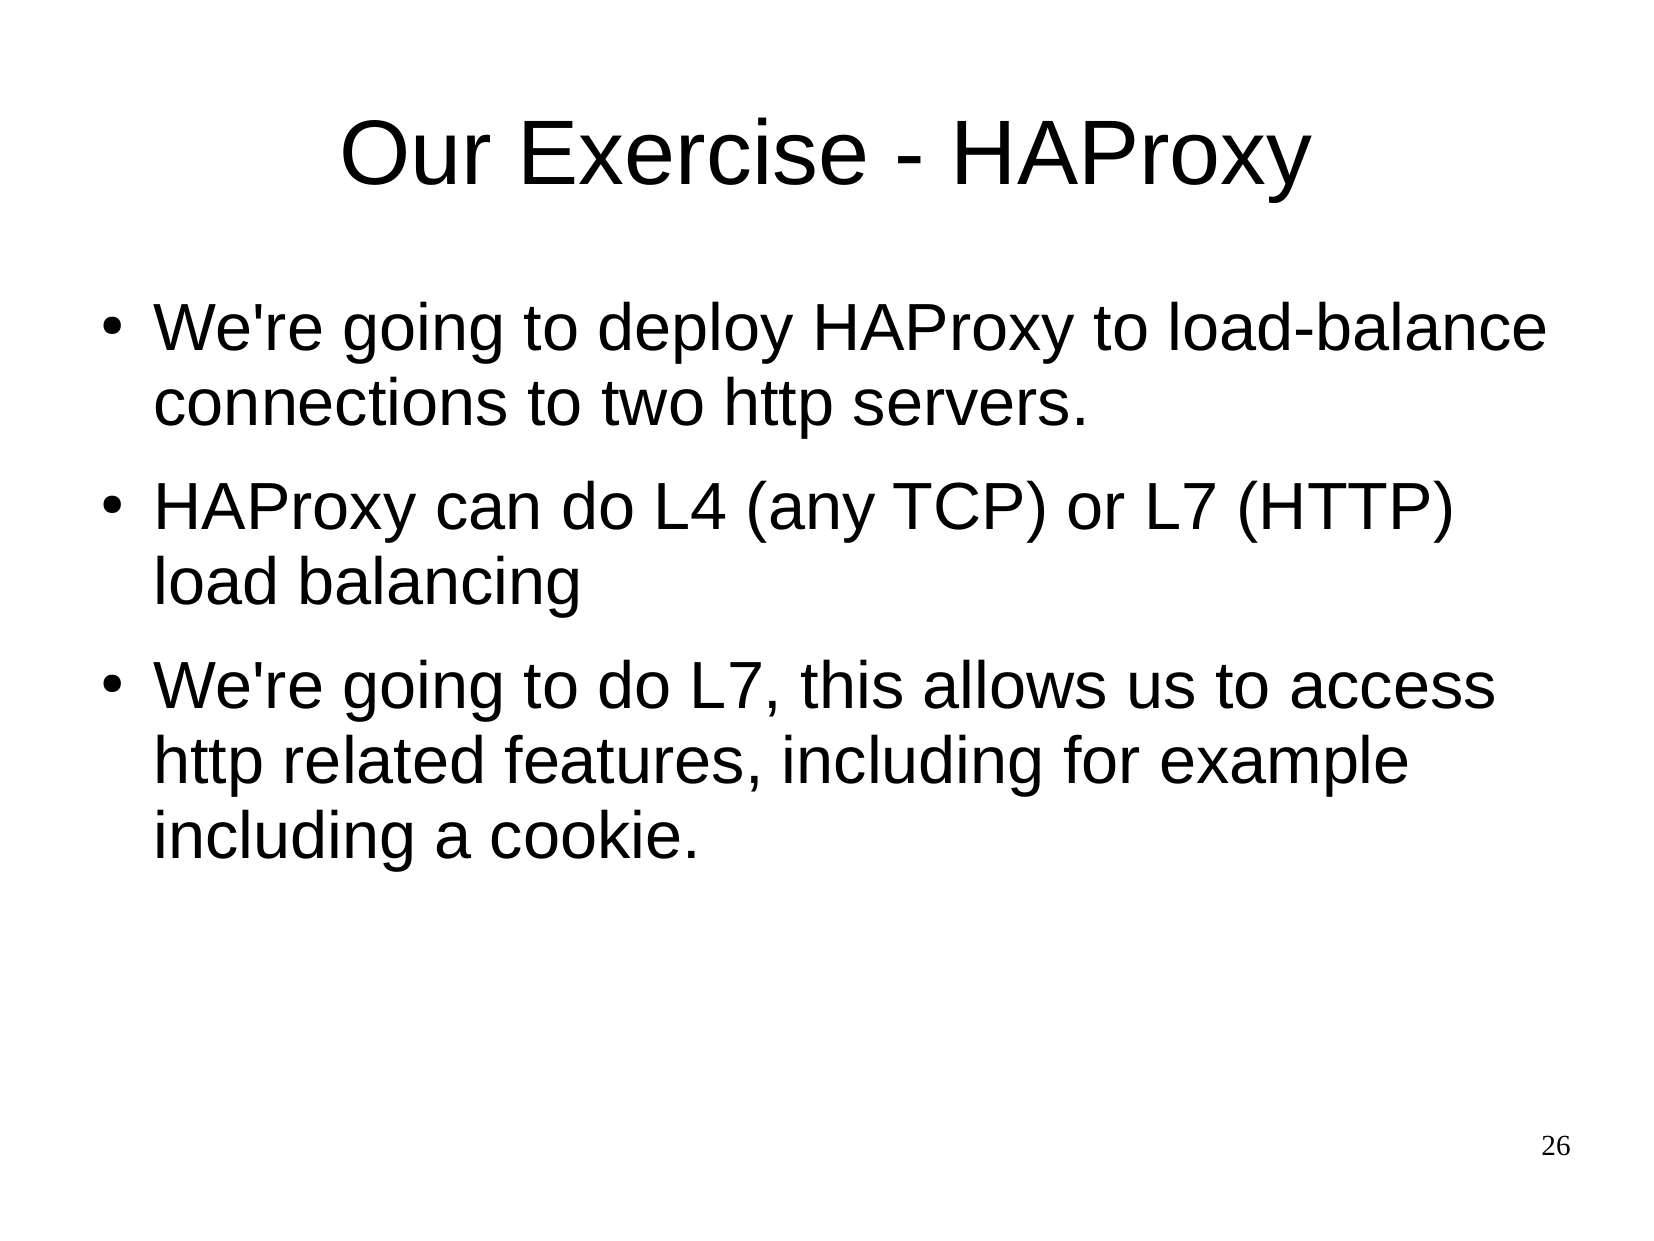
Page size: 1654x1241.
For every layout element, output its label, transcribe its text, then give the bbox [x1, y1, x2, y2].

list We're going to deploy HAProxy to load-balance connections to two http servers. HAProxy can do L4 (any TCP) or L7 (HTTP) load balancing We're going to do L7, this allows us to access http related features, including for example including a cookie. [82, 290, 1571, 1109]
title Our Exercise - HAProxy [82, 49, 1571, 257]
